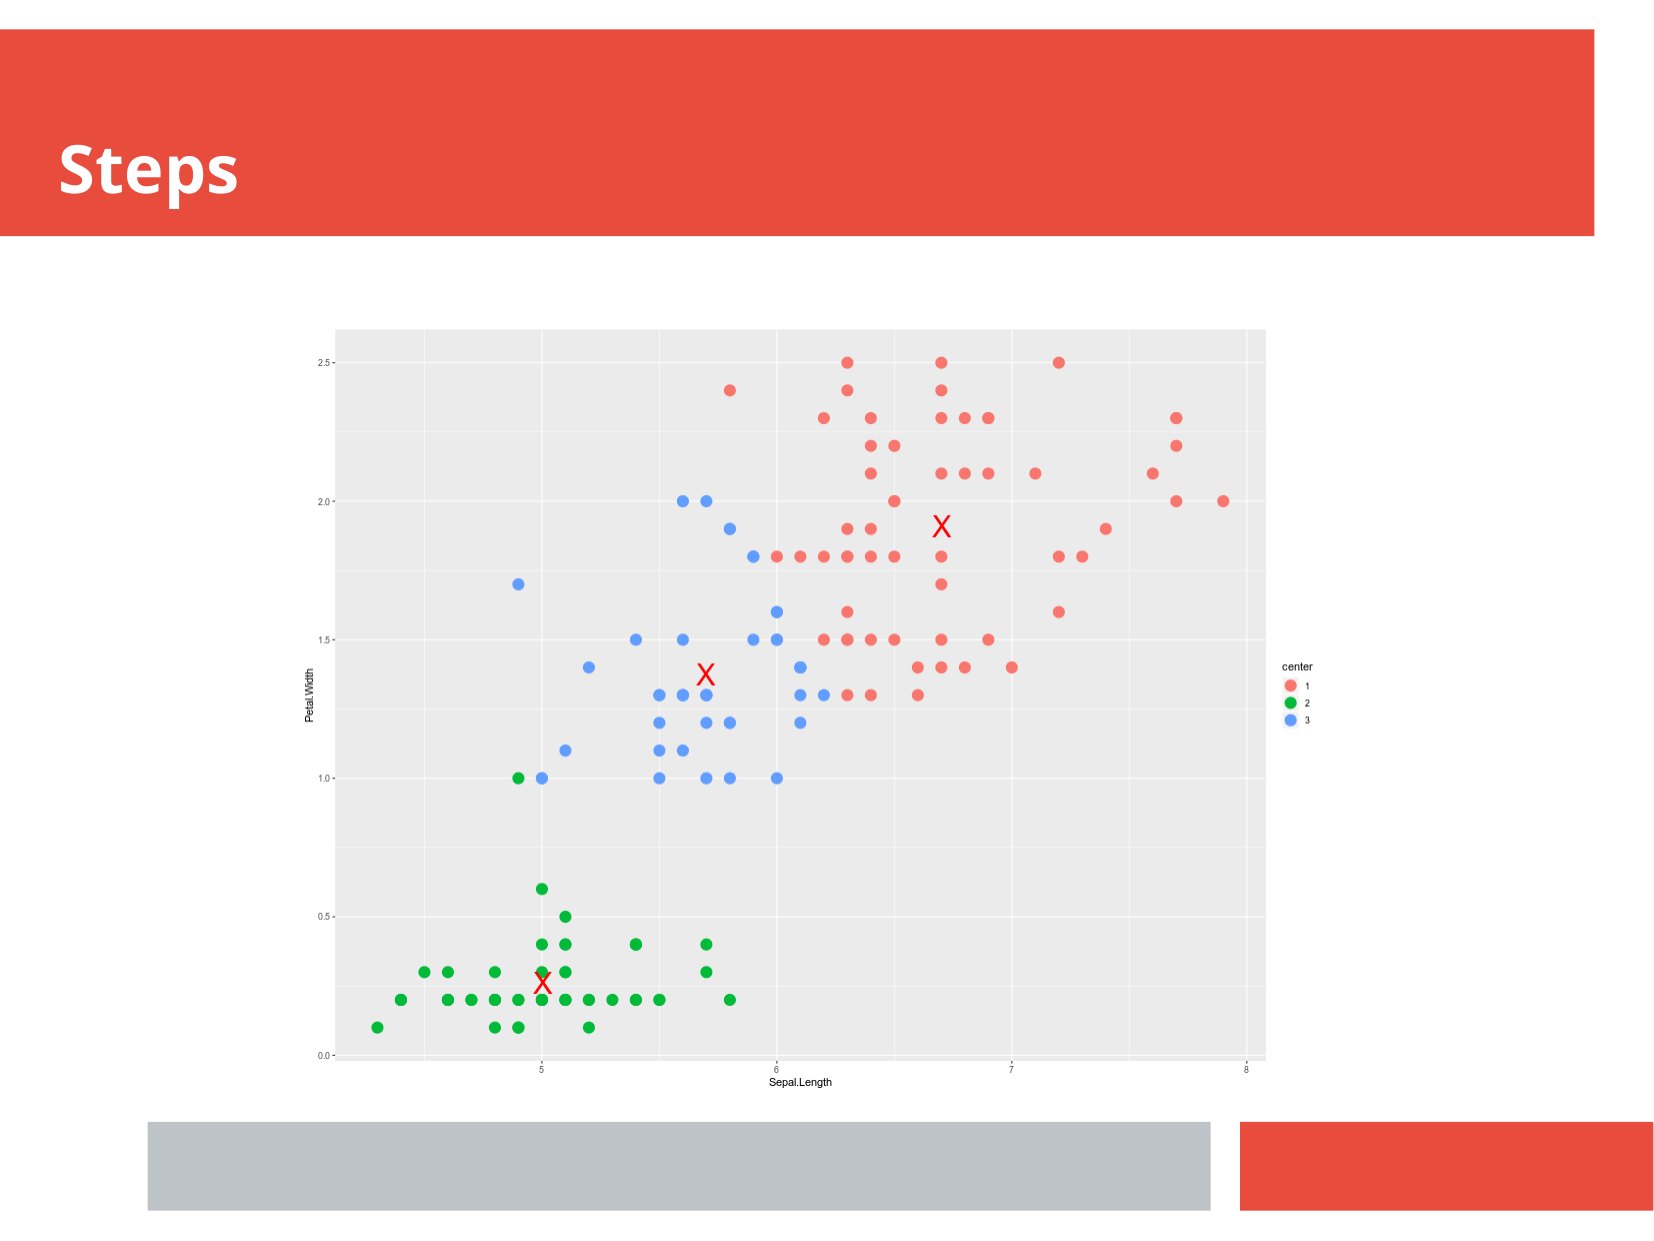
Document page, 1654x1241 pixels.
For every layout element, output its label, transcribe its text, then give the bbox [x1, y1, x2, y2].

text_box Steps [58, 58, 1595, 207]
text_box Steps [179, 164, 193, 186]
picture [300, 324, 1324, 1093]
